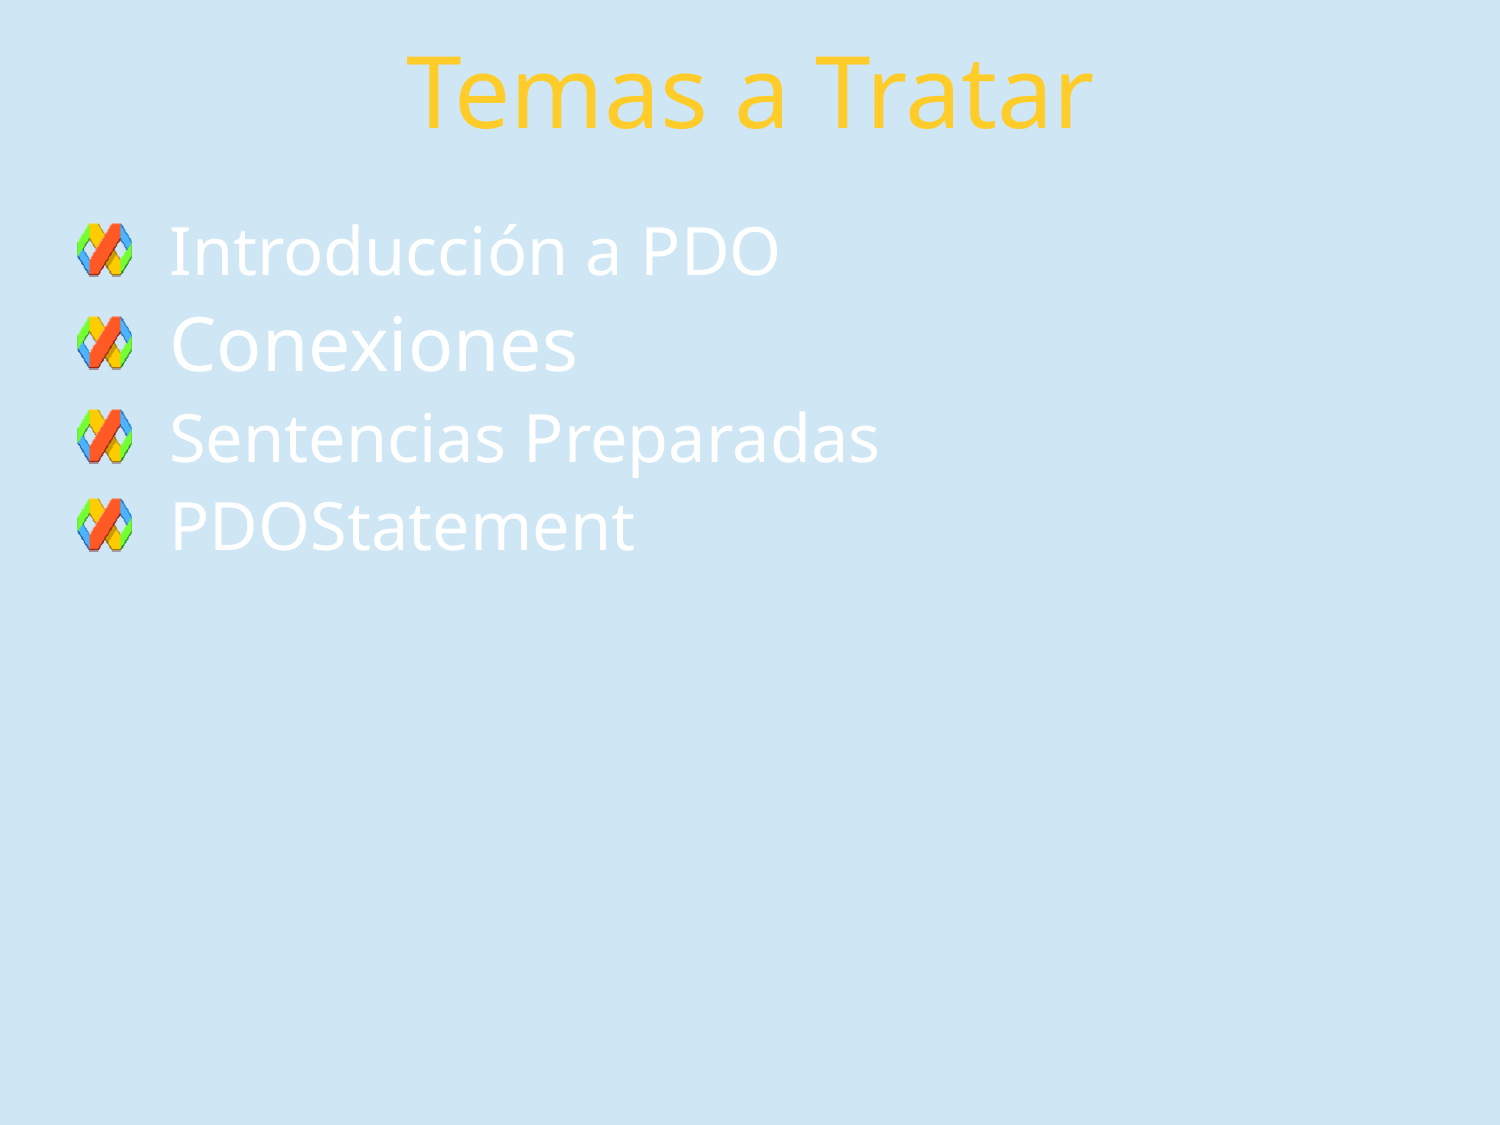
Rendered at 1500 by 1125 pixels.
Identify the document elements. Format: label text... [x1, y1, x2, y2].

list Introducción a PDO Conexiones Sentencias Preparadas PDOStatement [63, 210, 1443, 590]
title Temas a Tratar [62, 35, 1440, 159]
